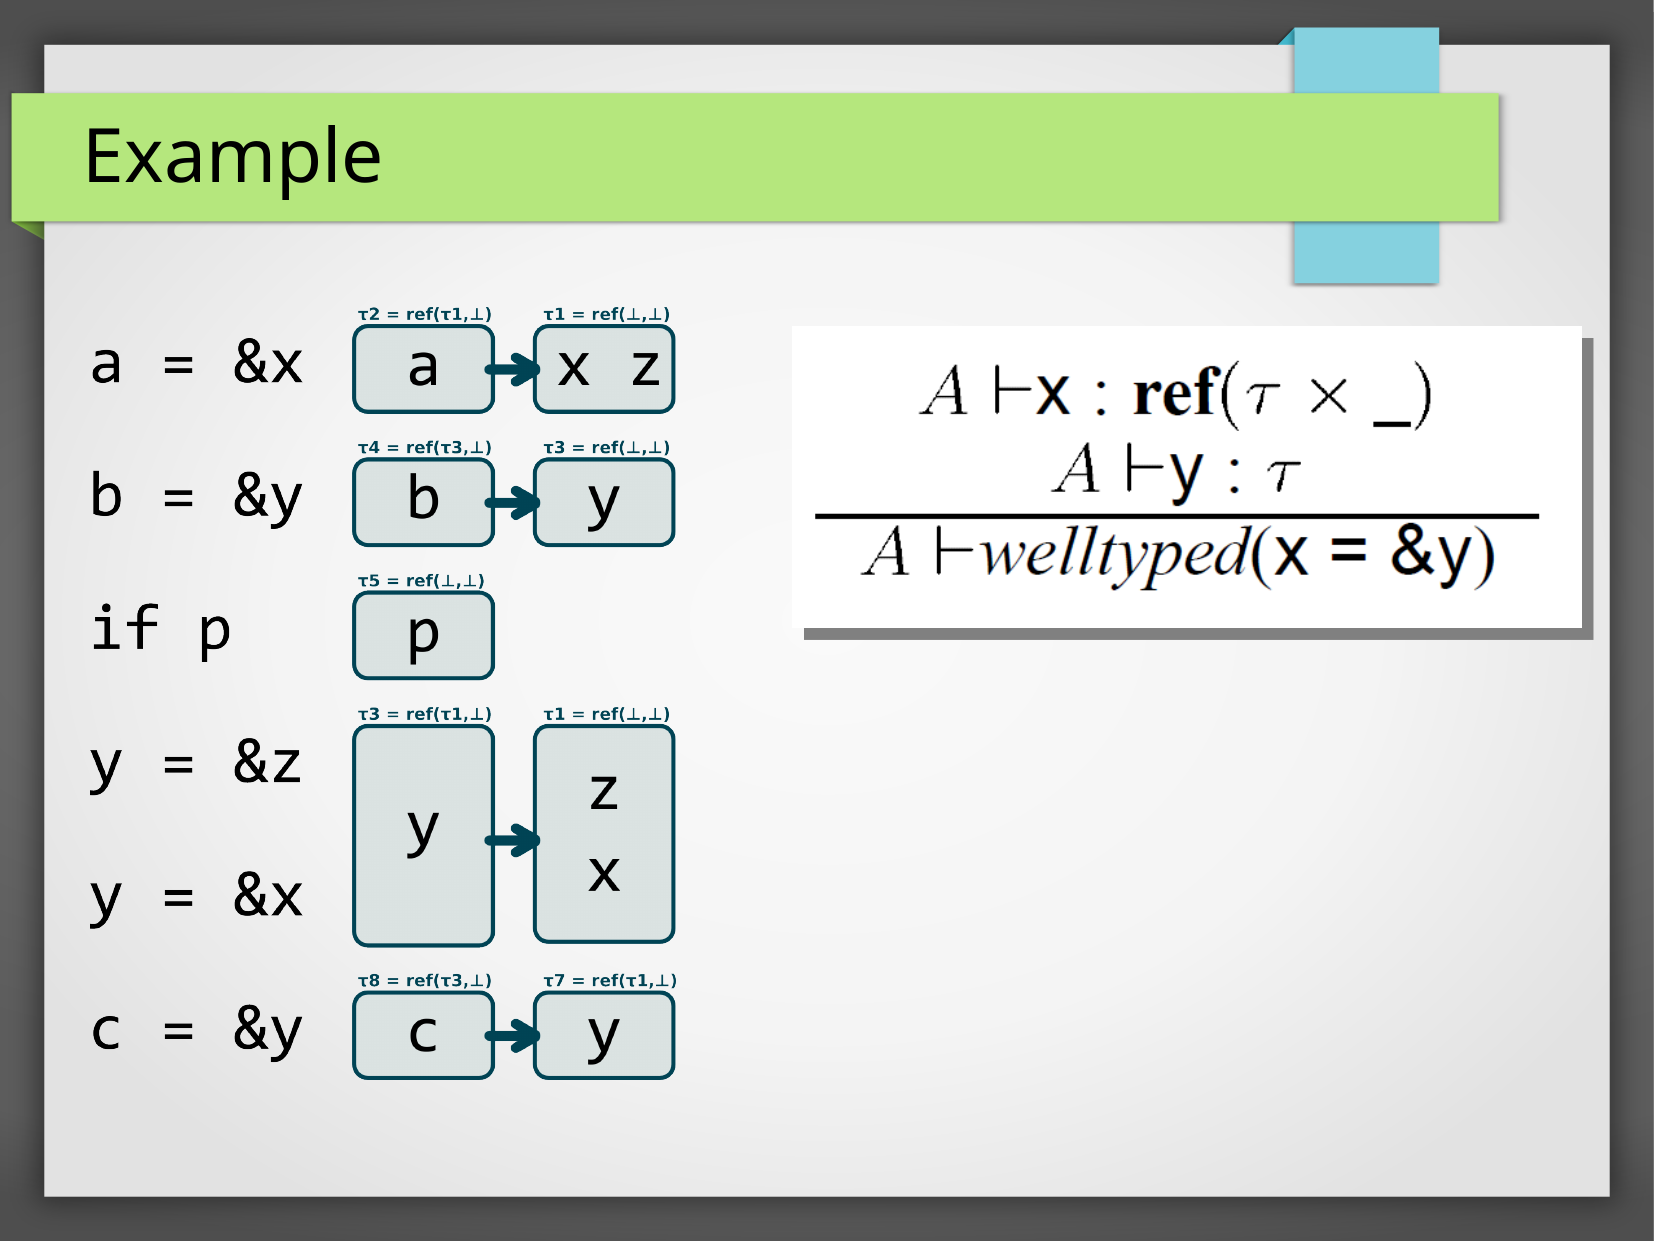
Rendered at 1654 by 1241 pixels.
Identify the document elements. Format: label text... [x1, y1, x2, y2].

title Example [82, 94, 1264, 213]
picture [0, 0, 1654, 1241]
